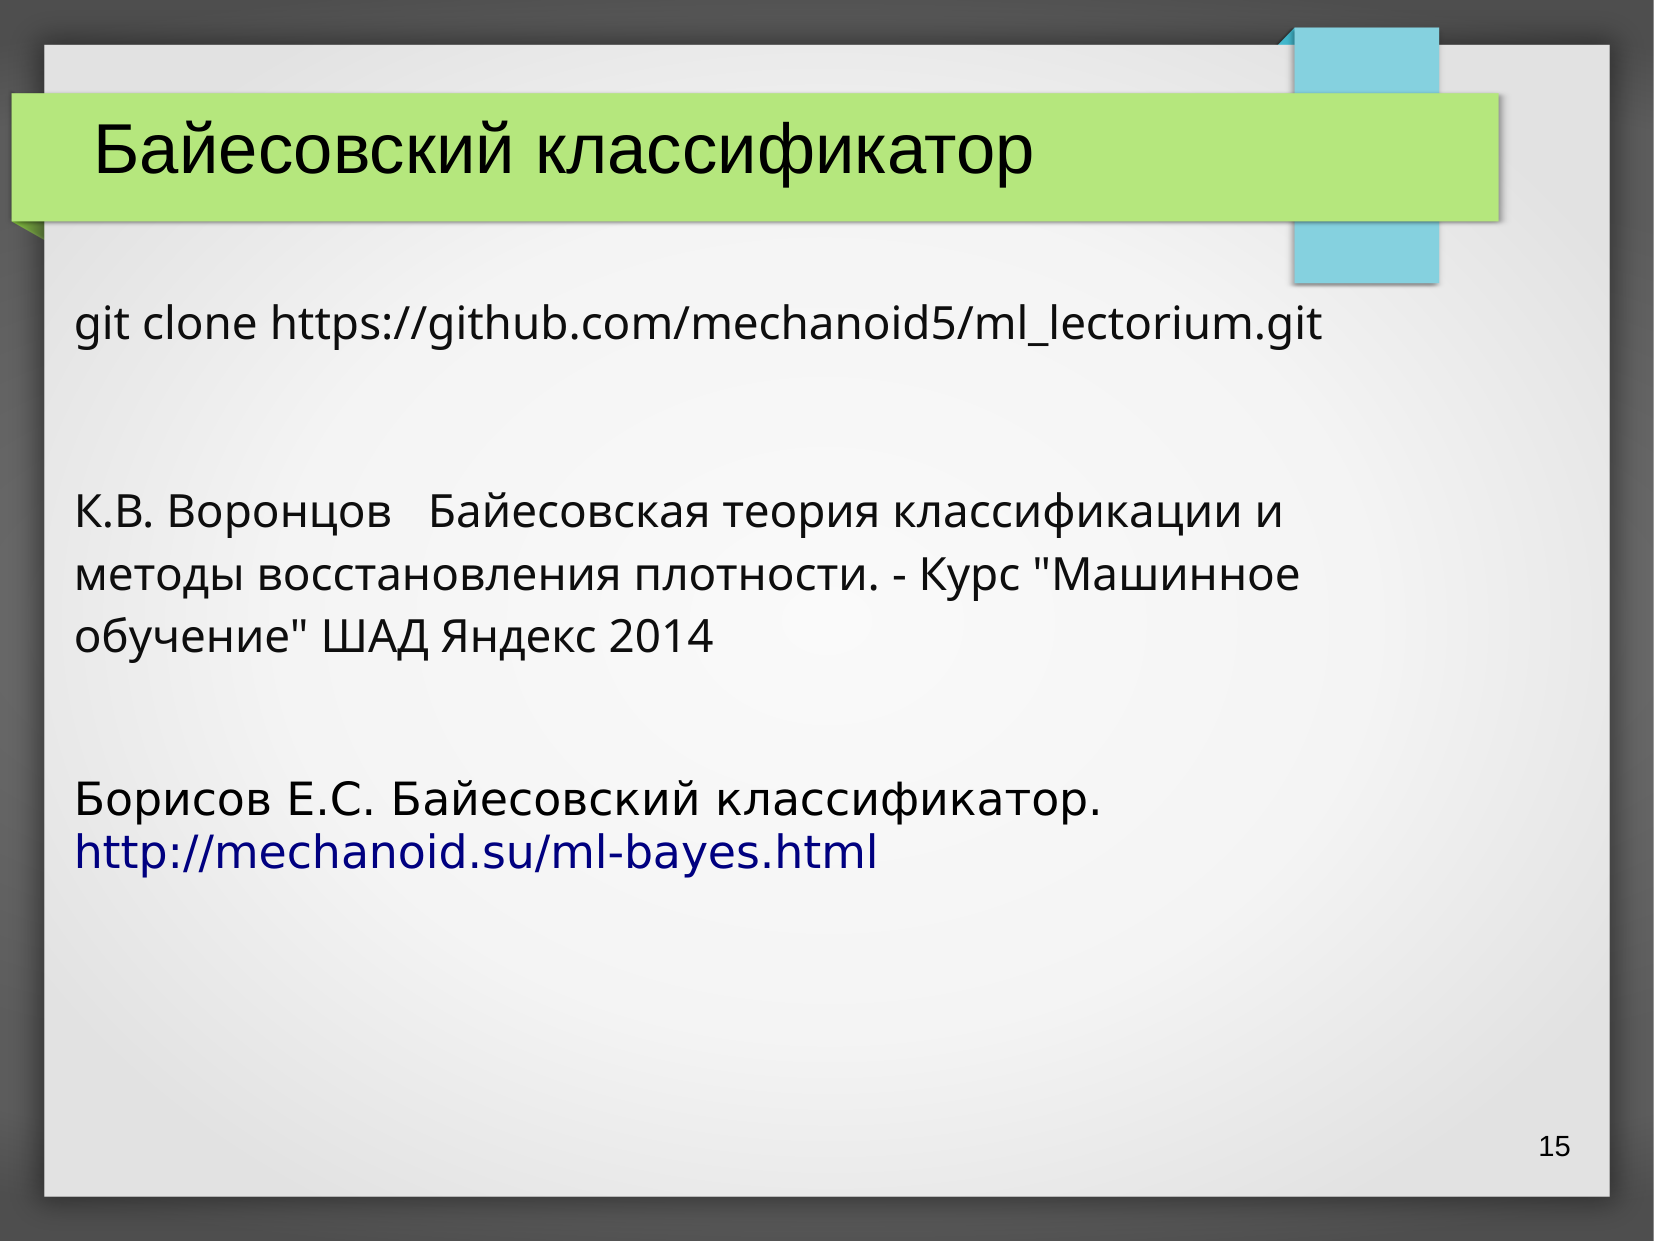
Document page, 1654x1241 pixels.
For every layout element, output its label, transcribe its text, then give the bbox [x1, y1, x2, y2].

text_box git clone https://github.com/mechanoid5/ml_lectorium.git К.В. Воронцов Байесовская теория классификации и методы восстановления плотности. - Курс "Машинное обучение" ШАД Яндекс 2014 Борисов Е.С. Байесовский классификатор. http://mechanoid.su/ml-bayes.html [59, 283, 1441, 1045]
picture [0, 0, 1654, 1241]
title Байесовский классификатор [93, 108, 1452, 190]
